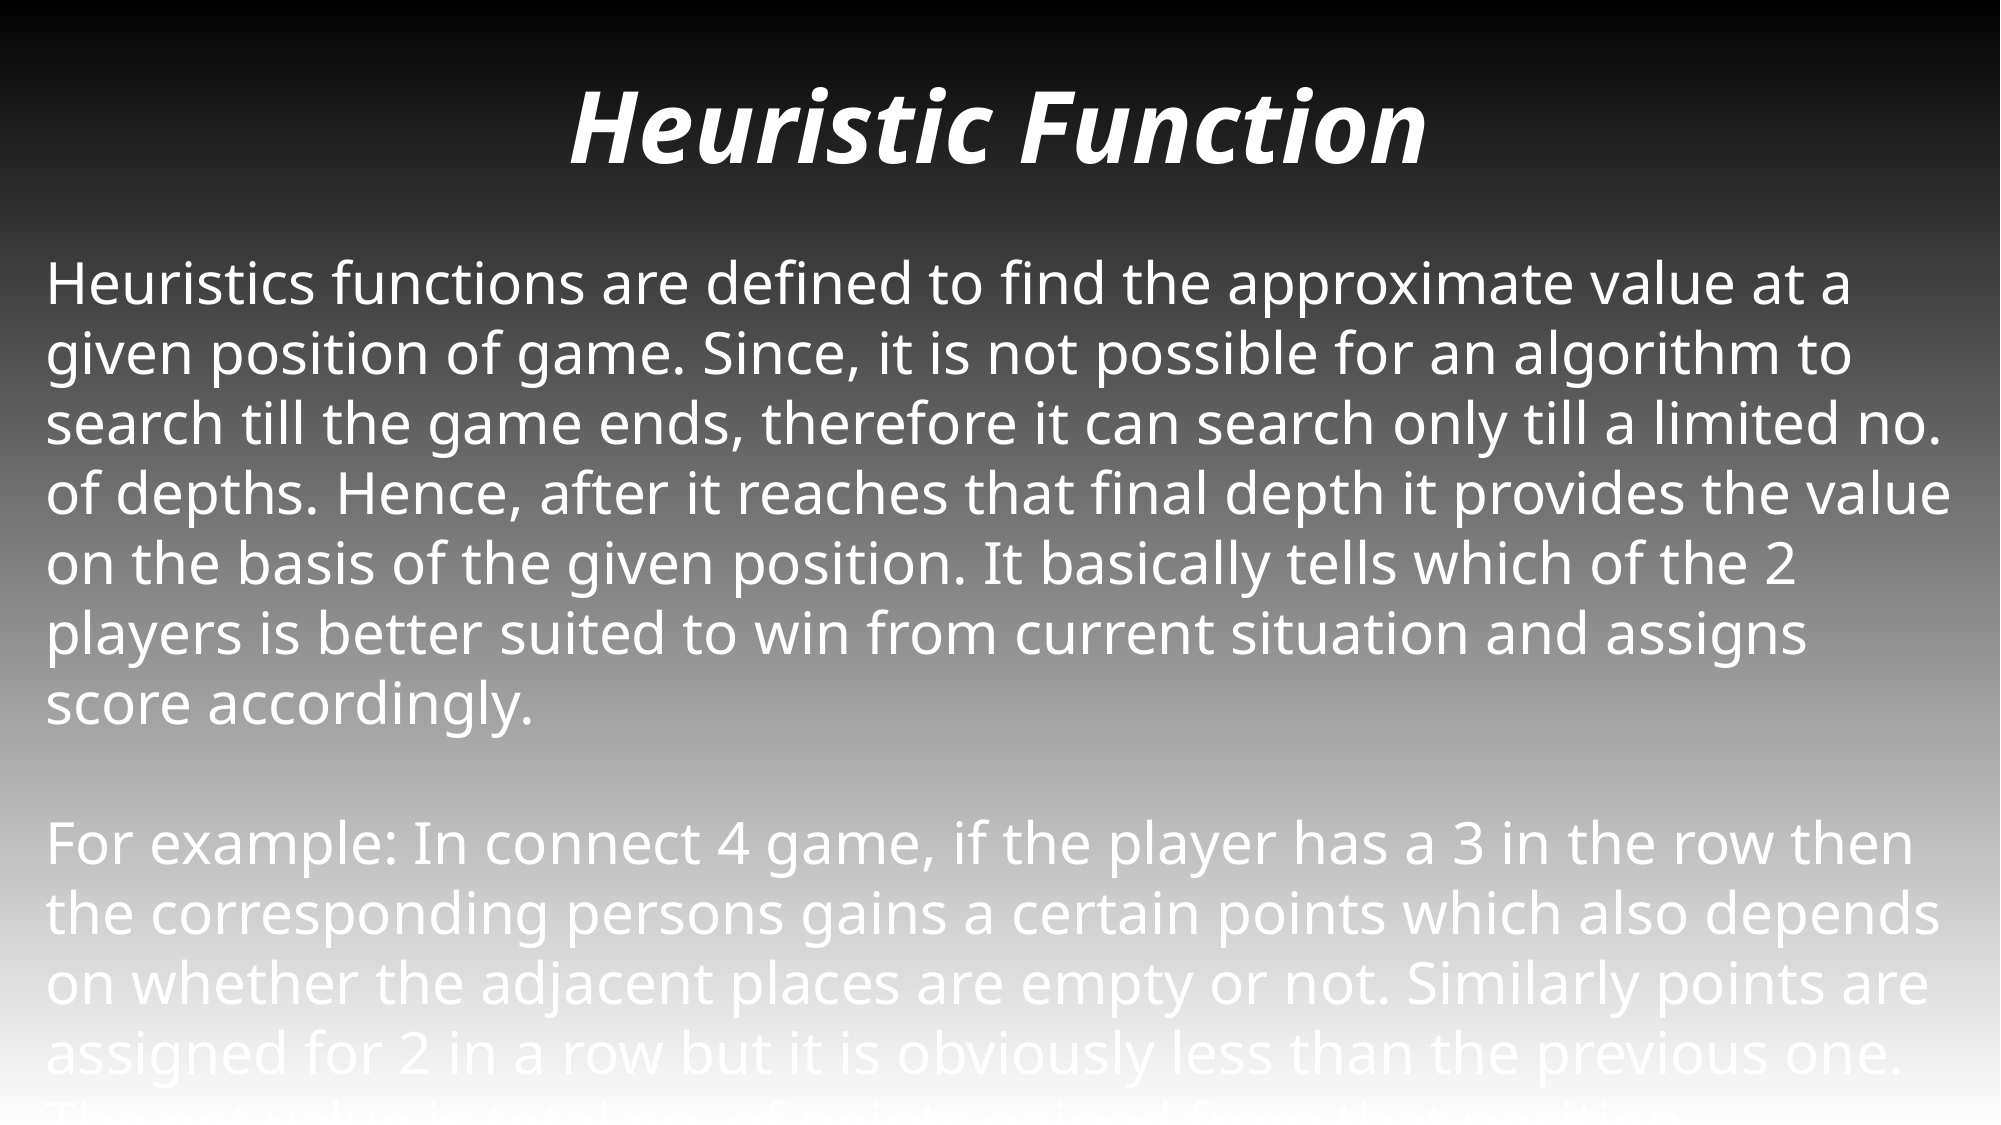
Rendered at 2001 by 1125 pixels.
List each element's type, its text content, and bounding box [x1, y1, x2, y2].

text_box Heuristics functions are defined to find the approximate value at a given position of game. Since, it is not possible for an algorithm to search till the game ends, therefore it can search only till a limited no. of depths. Hence, after it reaches that final depth it provides the value on the basis of the given position. It basically tells which of the 2 players is better suited to win from current situation and assigns score accordingly. For example: In connect 4 game, if the player has a 3 in the row then the corresponding persons gains a certain points which also depends on whether the adjacent places are empty or not. Similarly points are assigned for 2 in a row but it is obviously less than the previous one. The net value is total no. of points gained from that position. [30, 239, 1970, 1125]
text_box Heuristic Function [0, 56, 2000, 192]
